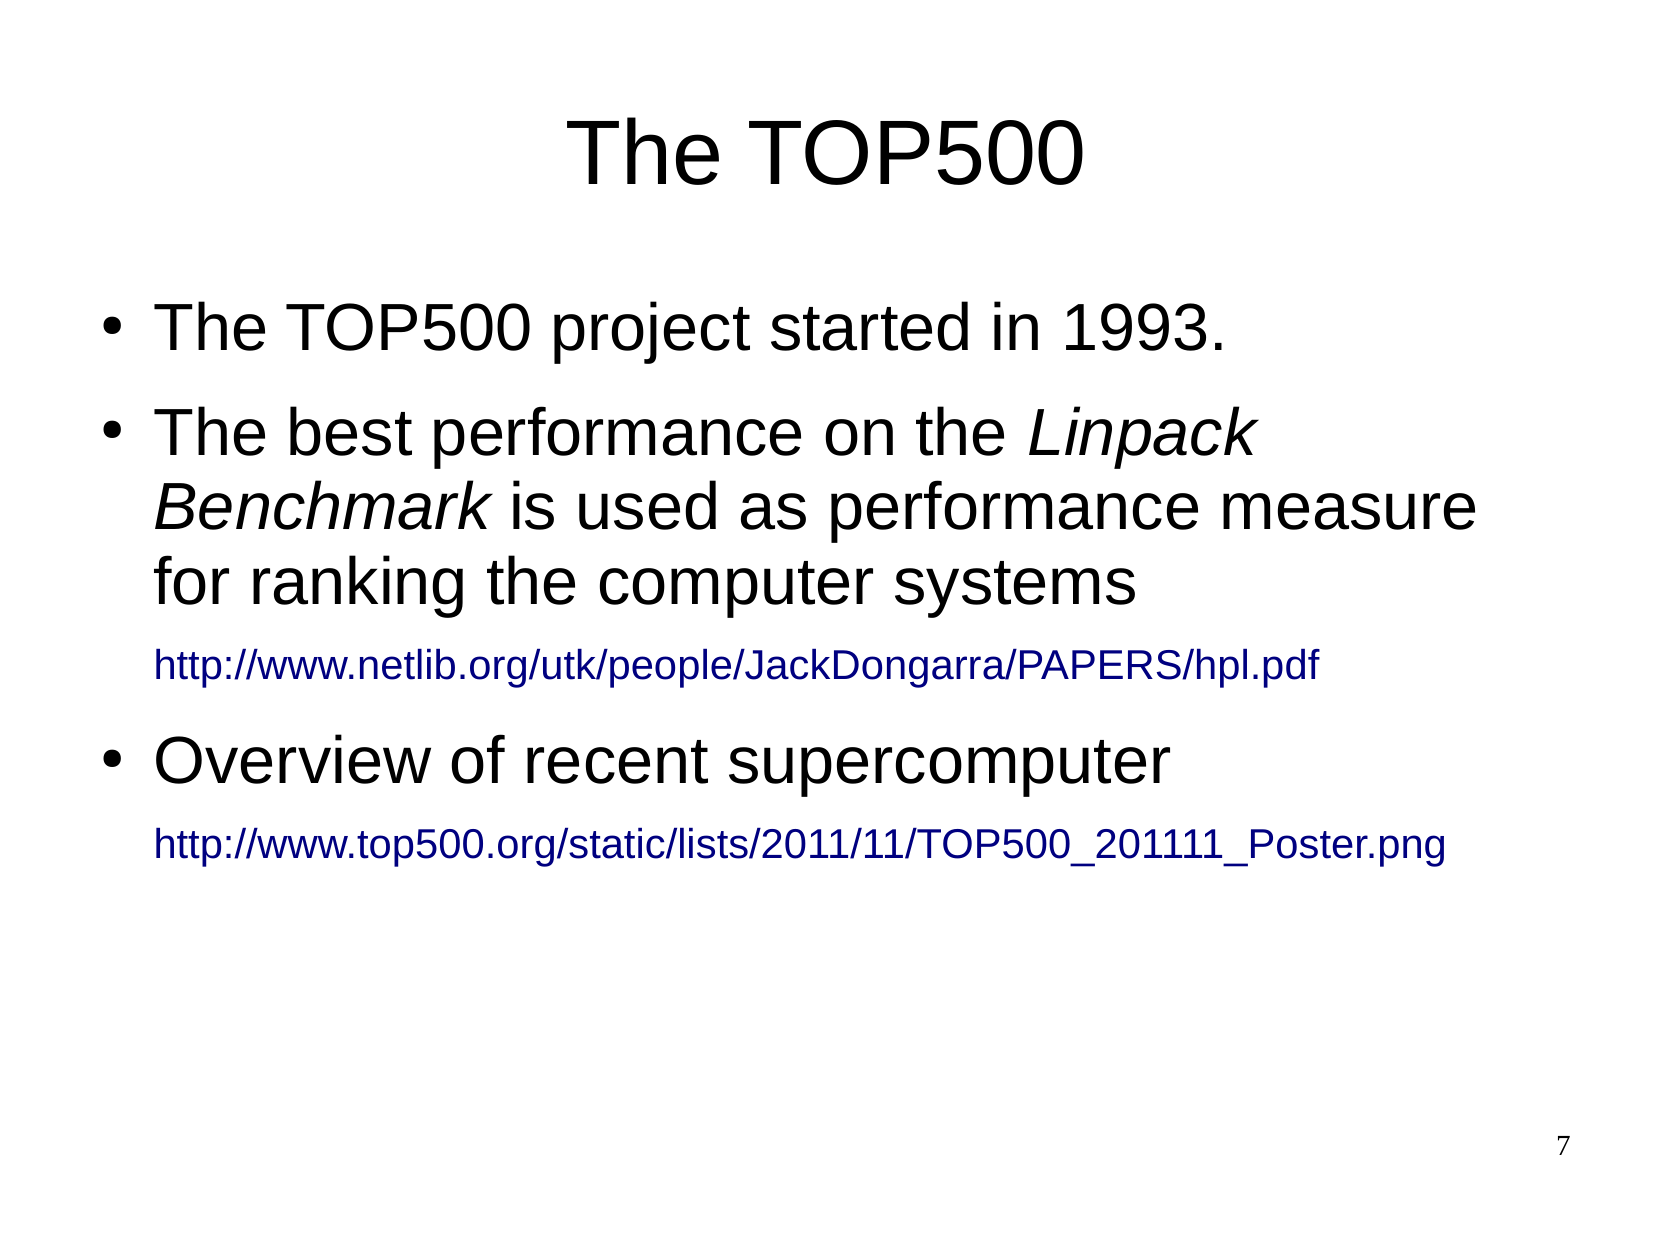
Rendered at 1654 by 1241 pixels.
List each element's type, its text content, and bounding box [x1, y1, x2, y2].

title The TOP500 [82, 49, 1571, 257]
list The TOP500 project started in 1993. The best performance on the Linpack Benchmark is used as performance measure for ranking the computer systems http://www.netlib.org/utk/people/JackDongarra/PAPERS/hpl.pdf Overview of recent supercomputer http://www.top500.org/static/lists/2011/11/TOP500_201111_Poster.png [82, 290, 1538, 1010]
